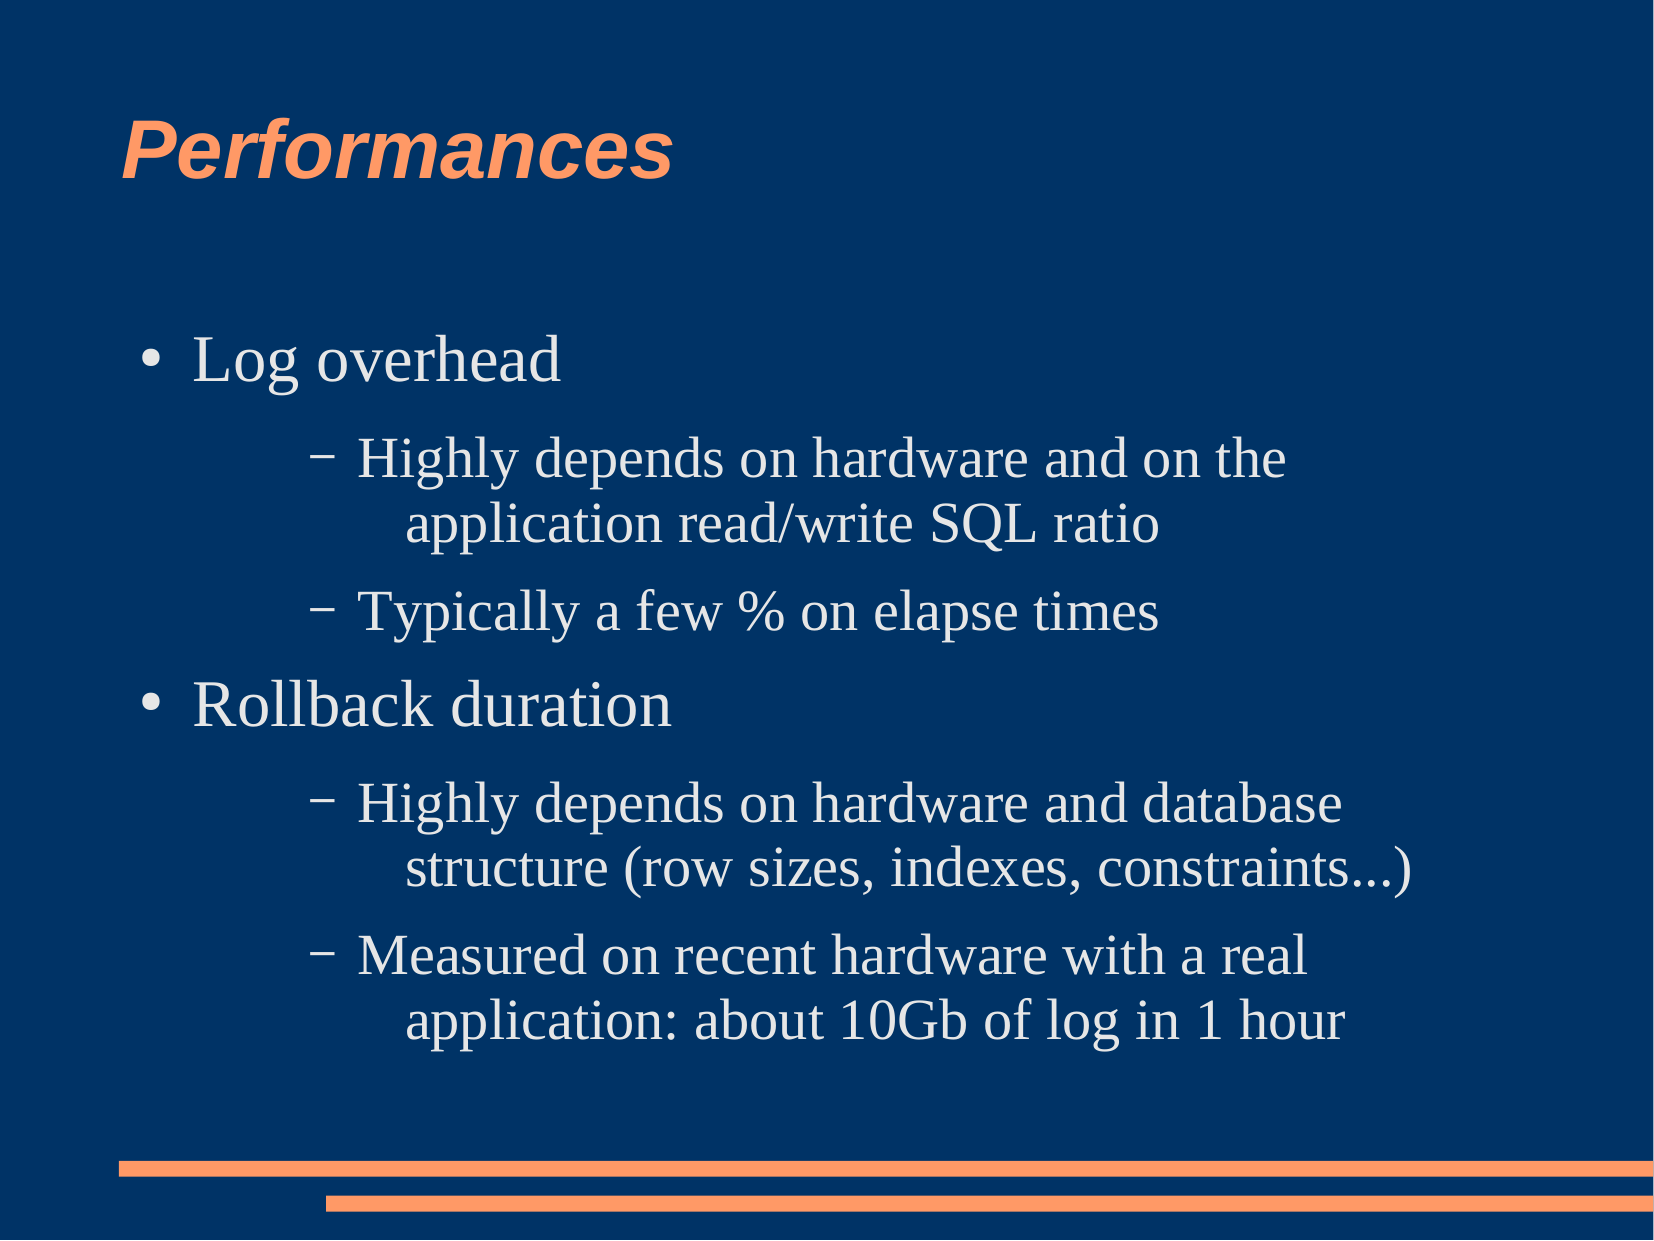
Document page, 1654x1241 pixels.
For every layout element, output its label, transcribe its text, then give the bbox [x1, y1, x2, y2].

list Log overhead Highly depends on hardware and on the application read/write SQL ratio Typically a few % on elapse times Rollback duration Highly depends on hardware and database structure (row sizes, indexes, constraints...) Measured on recent hardware with a real application: about 10Gb of log in 1 hour [121, 322, 1561, 1118]
title Performances [121, 53, 1534, 246]
